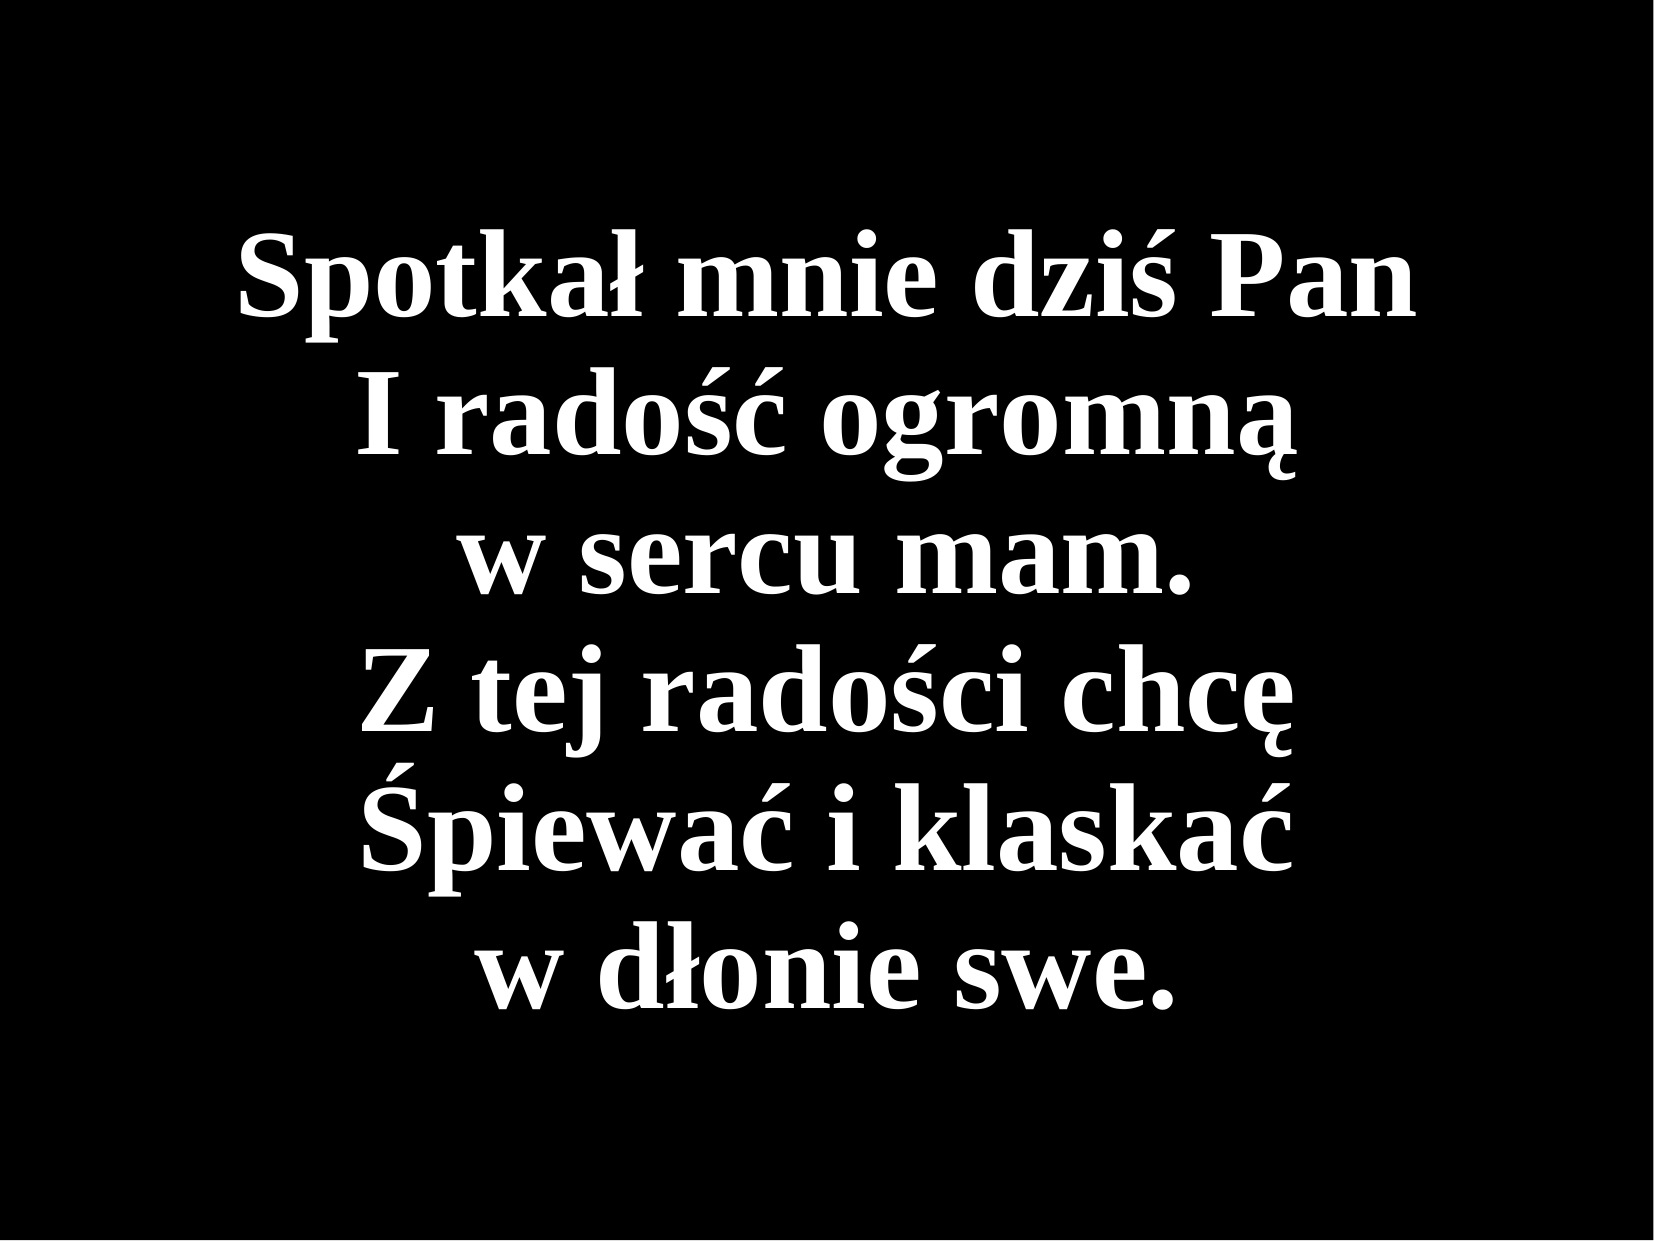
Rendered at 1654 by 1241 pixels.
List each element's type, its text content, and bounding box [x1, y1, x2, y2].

title Spotkał mnie dziś Pan I radość ogromną w sercu mam. Z tej radości chcę Śpiewać i klaskać w dłonie swe. [0, 0, 1654, 1241]
